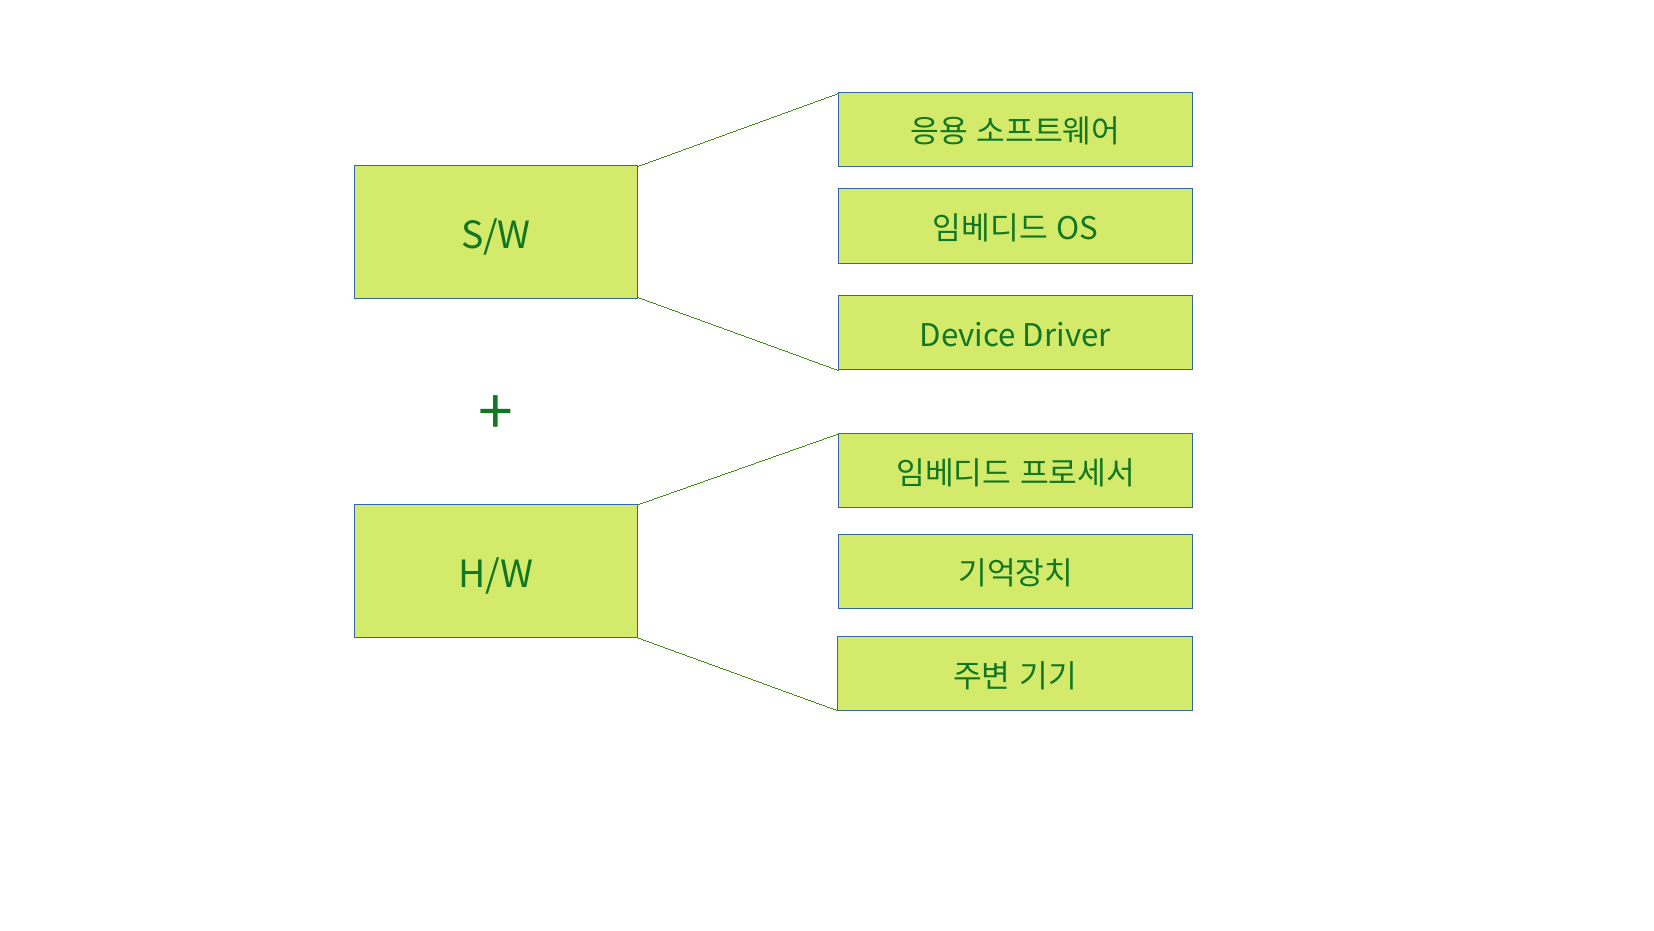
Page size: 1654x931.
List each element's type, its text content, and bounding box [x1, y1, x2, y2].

text_box 응용 소프트웨어 [838, 92, 1193, 167]
text_box 임베디드 OS [838, 188, 1193, 264]
text_box 임베디드 프로세서 [838, 433, 1193, 508]
text_box Device Driver [838, 295, 1193, 370]
text_box S/W [354, 165, 638, 299]
text_box 주변 기기 [837, 636, 1193, 711]
text_box 기억장치 [838, 534, 1193, 609]
text_box + [401, 354, 591, 460]
text_box H/W [354, 504, 638, 638]
